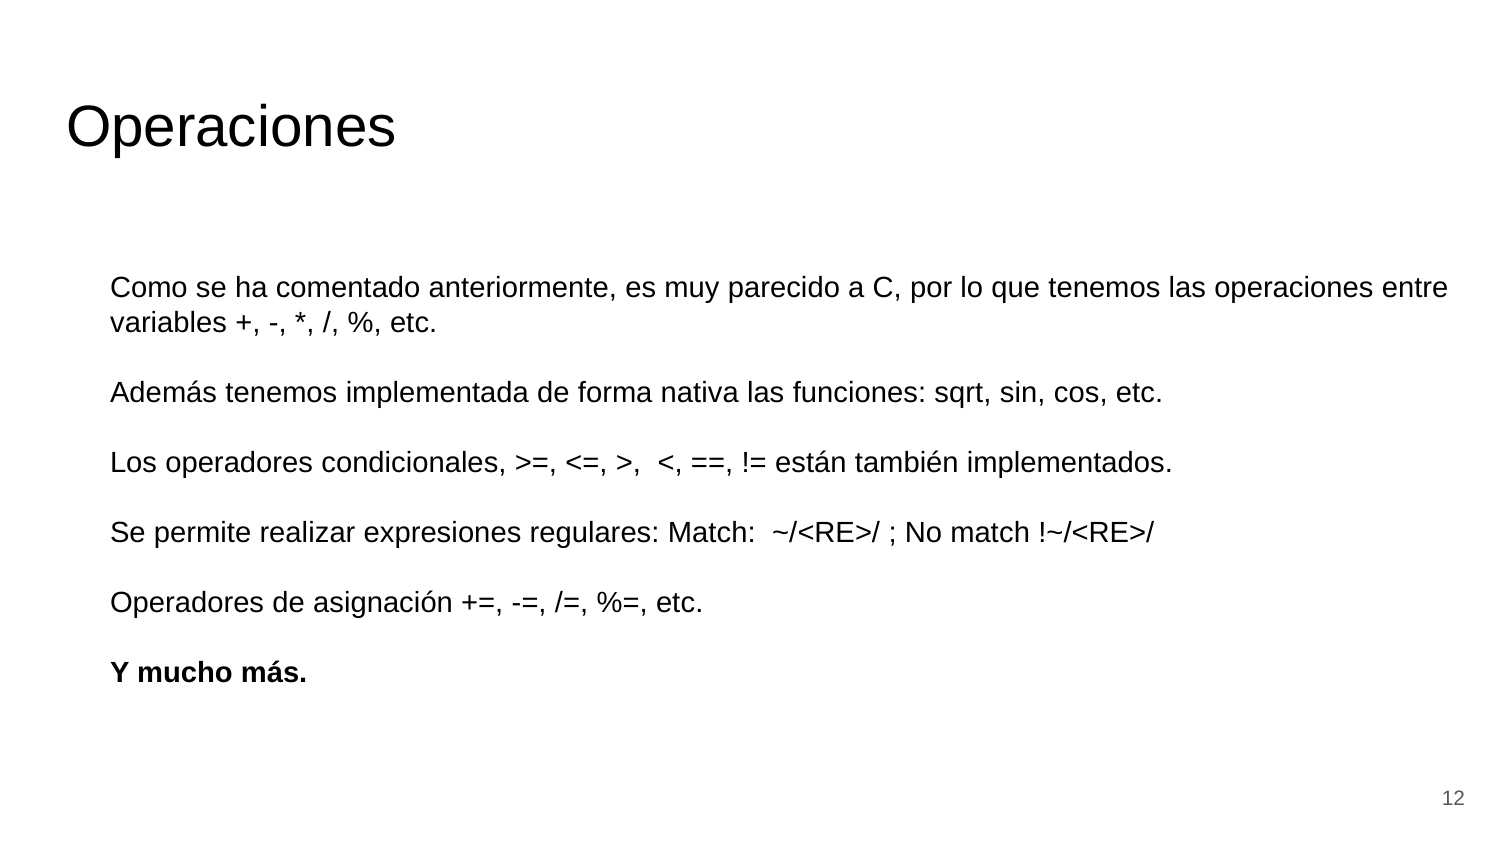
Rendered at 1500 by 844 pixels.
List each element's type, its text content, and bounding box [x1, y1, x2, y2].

text_box Como se ha comentado anteriormente, es muy parecido a C, por lo que tenemos las operaciones entre variables +, -, *, /, %, etc. Además tenemos implementada de forma nativa las funciones: sqrt, sin, cos, etc. Los operadores condicionales, >=, <=, >, <, ==, != están también implementados. Se permite realizar expresiones regulares: Match: ~/<RE>/ ; No match !~/<RE>/ Operadores de asignación +=, -=, /=, %=, etc. Y mucho más. [94, 253, 1472, 726]
title Operaciones [51, 72, 1449, 167]
slide_number <number> [1389, 764, 1480, 830]
